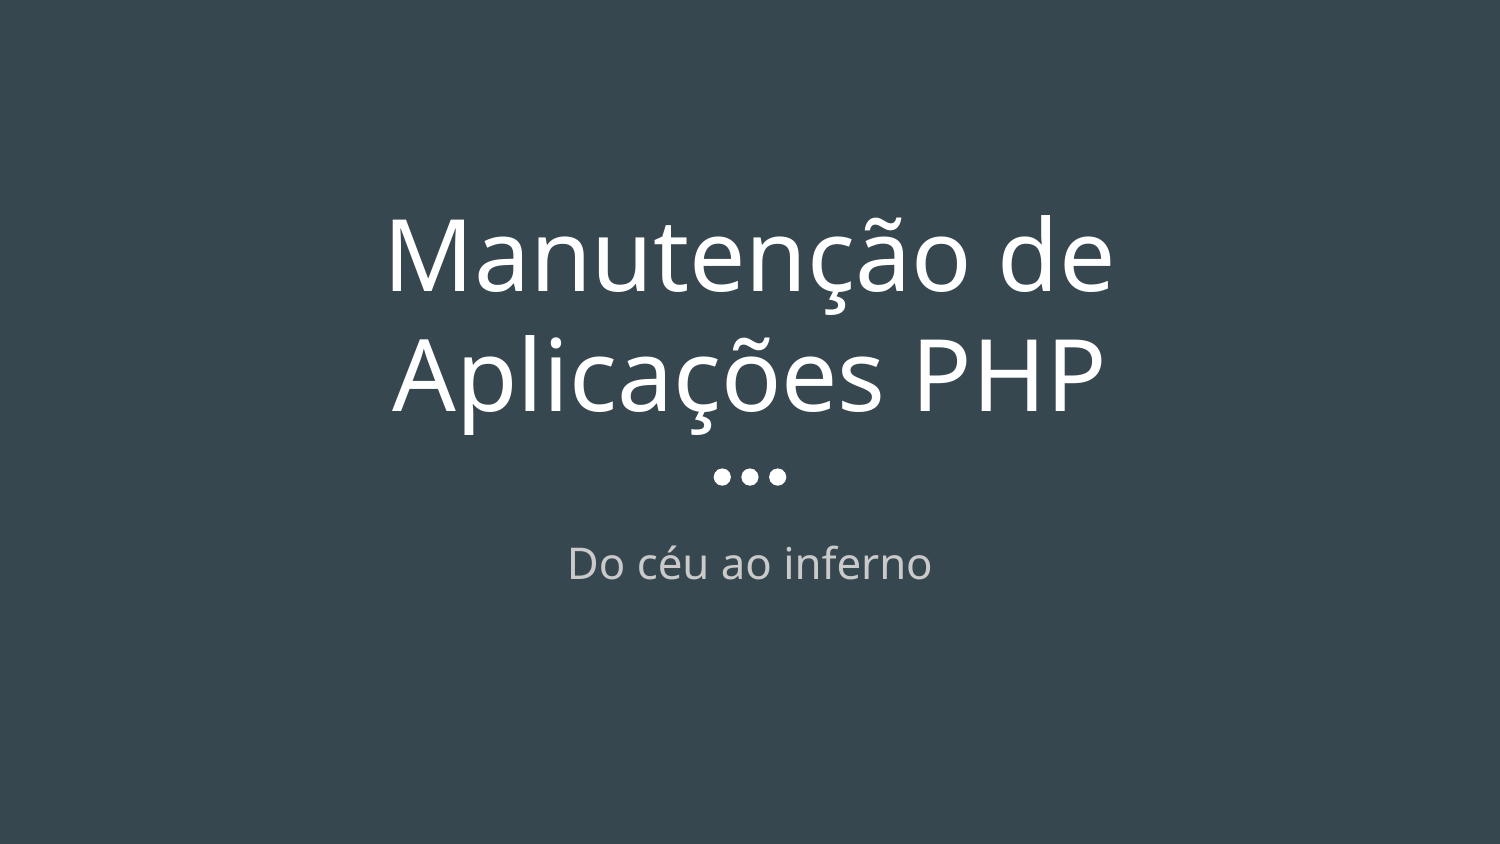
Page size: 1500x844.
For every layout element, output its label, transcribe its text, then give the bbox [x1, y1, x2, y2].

subtitle Do céu ao inferno [110, 520, 1390, 651]
title Manutenção de Aplicações PHP [110, 162, 1390, 447]
